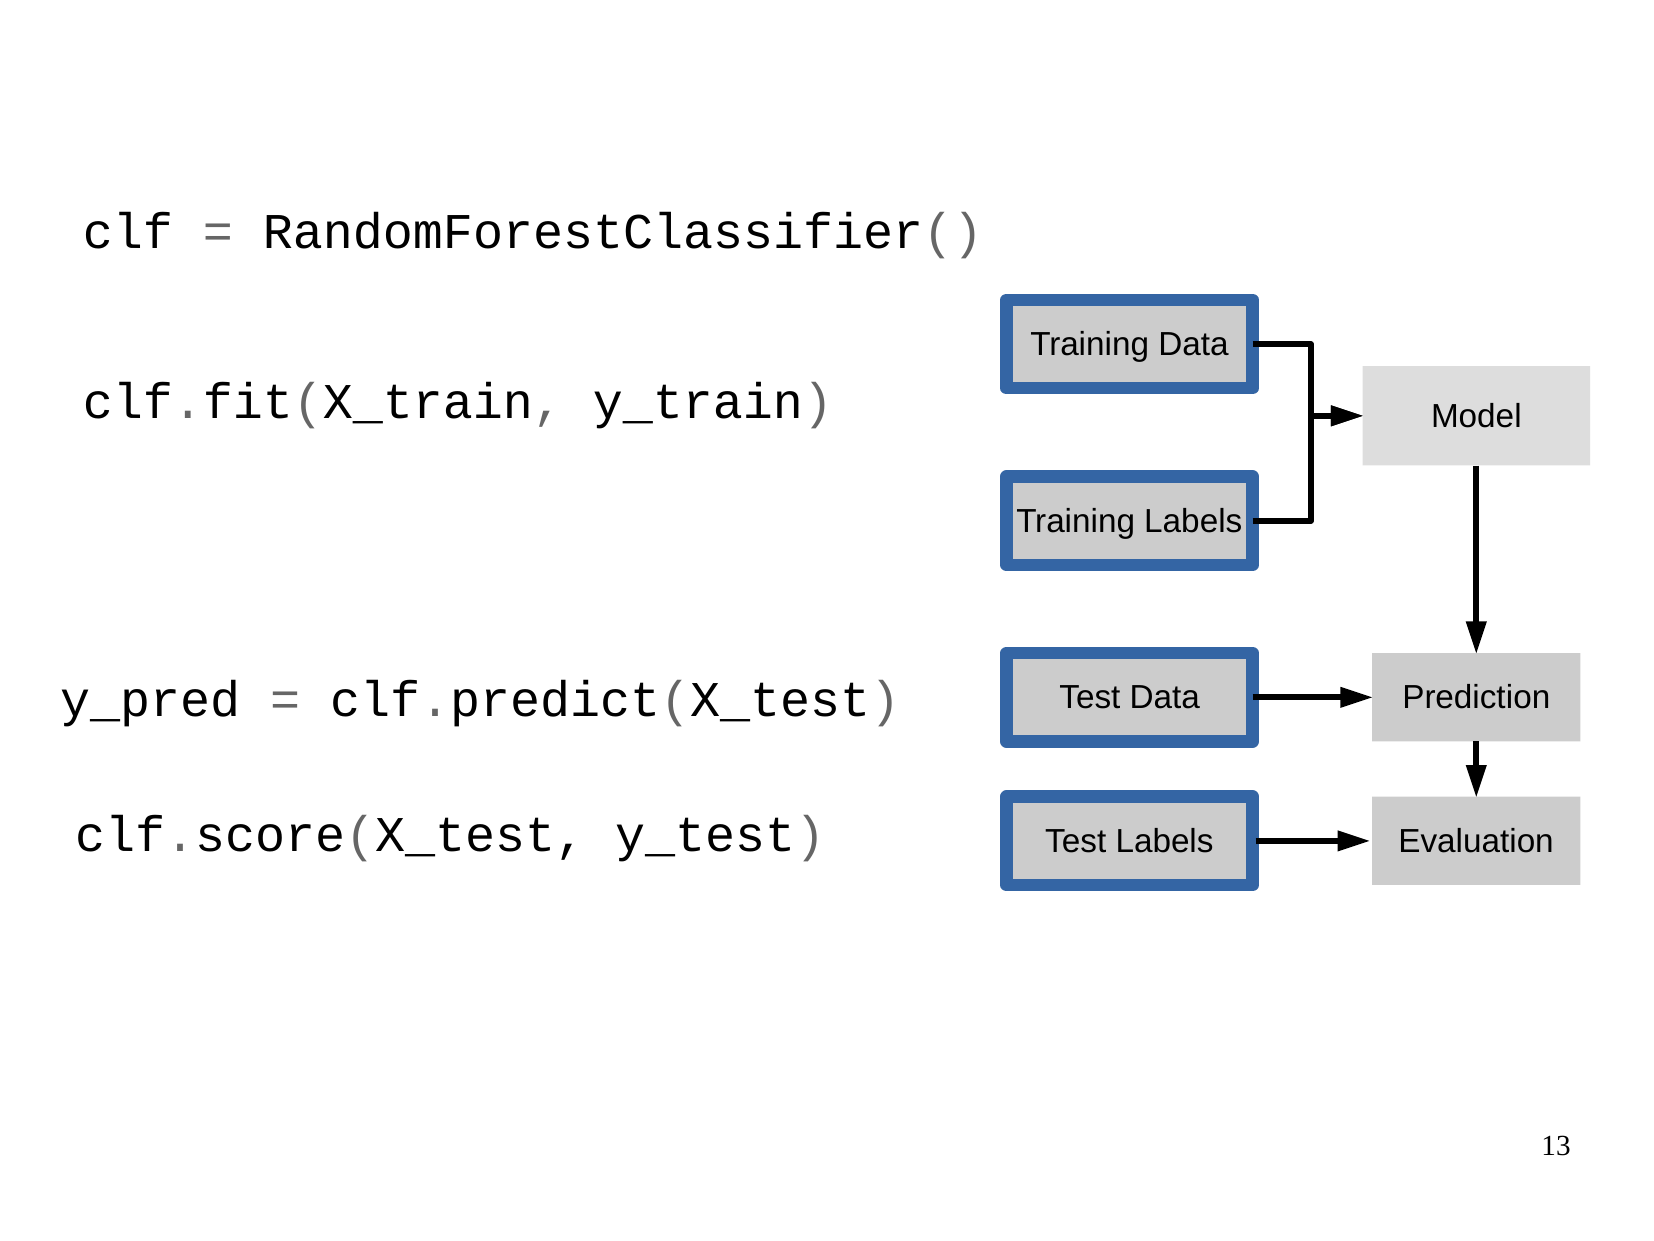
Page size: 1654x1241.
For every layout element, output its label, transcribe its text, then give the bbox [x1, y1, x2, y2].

text_box Evaluation [1372, 796, 1581, 885]
text_box y_pred = clf.predict(X_test) [60, 675, 916, 766]
text_box Test Labels [1006, 796, 1253, 885]
text_box clf = RandomForestClassifier() clf.fit(X_train, y_train) [82, 150, 1411, 766]
text_box Training Labels [1006, 476, 1253, 565]
text_box Training Data [1006, 299, 1253, 389]
text_box Test Data [1006, 653, 1253, 742]
text_box clf.score(X_test, y_test) [75, 810, 1486, 961]
text_box Prediction [1372, 653, 1581, 742]
text_box Model [1362, 366, 1591, 466]
